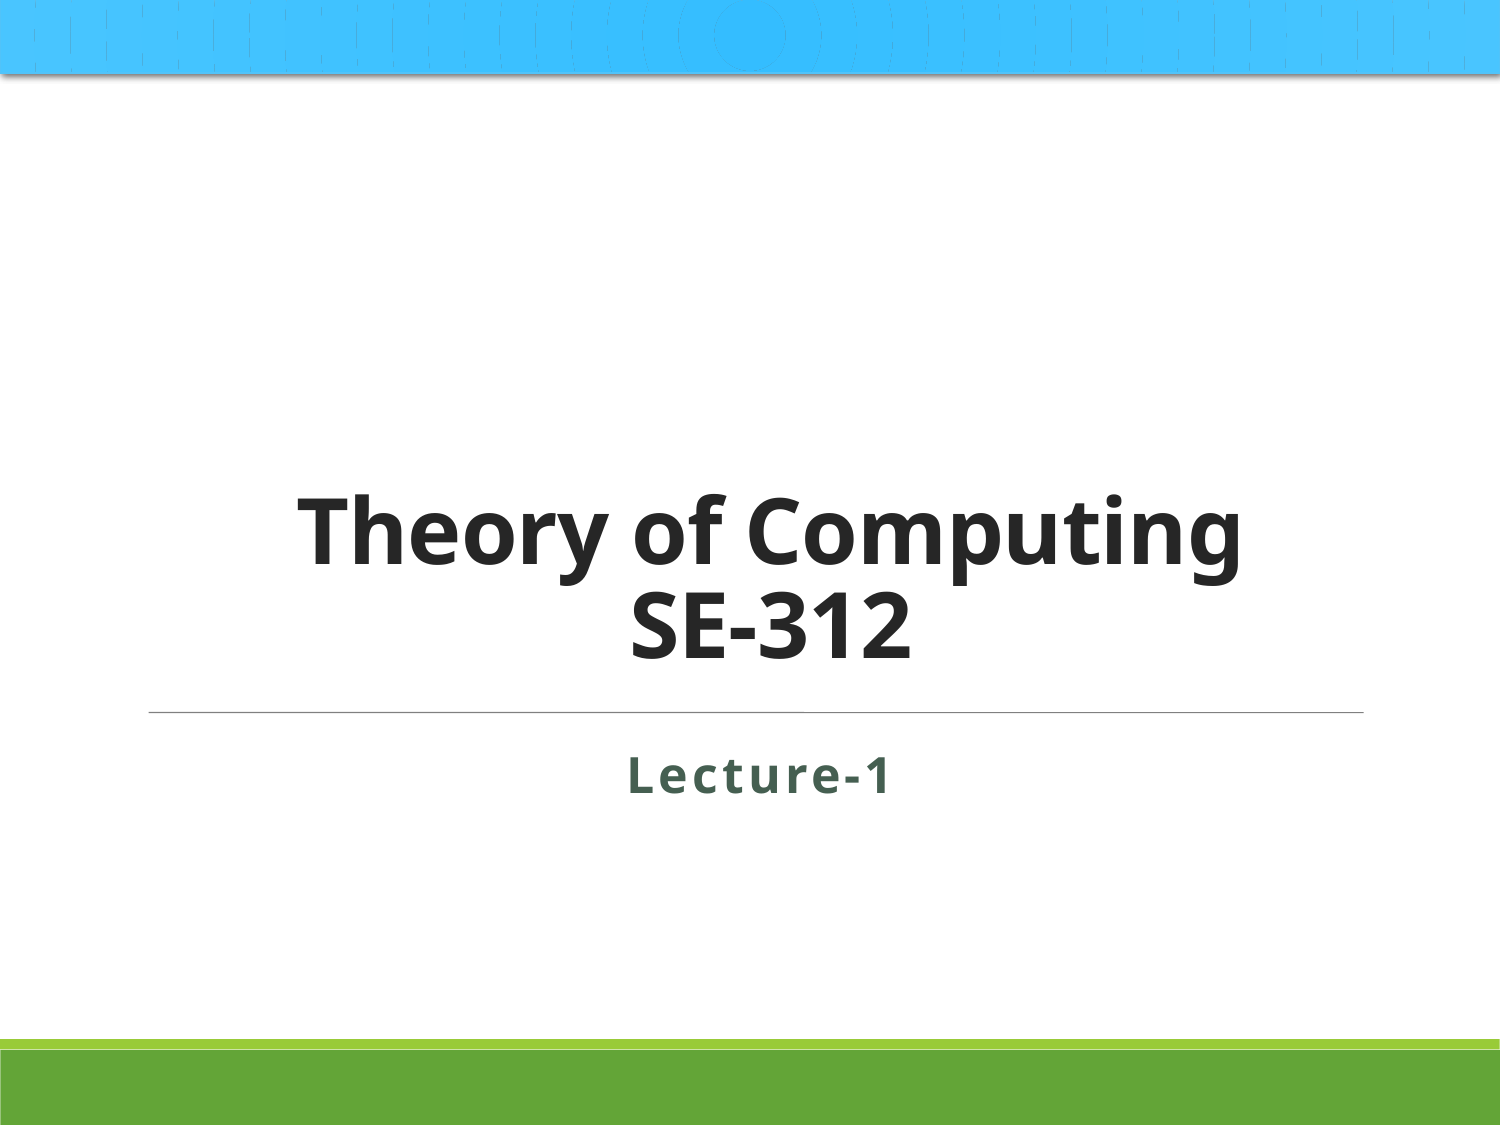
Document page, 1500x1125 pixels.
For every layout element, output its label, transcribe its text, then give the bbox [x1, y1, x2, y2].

subtitle Lecture-1 [150, 742, 1388, 931]
text_box [0, 0, 1500, 73]
title Theory of Computing SE-312 [152, 474, 1390, 685]
